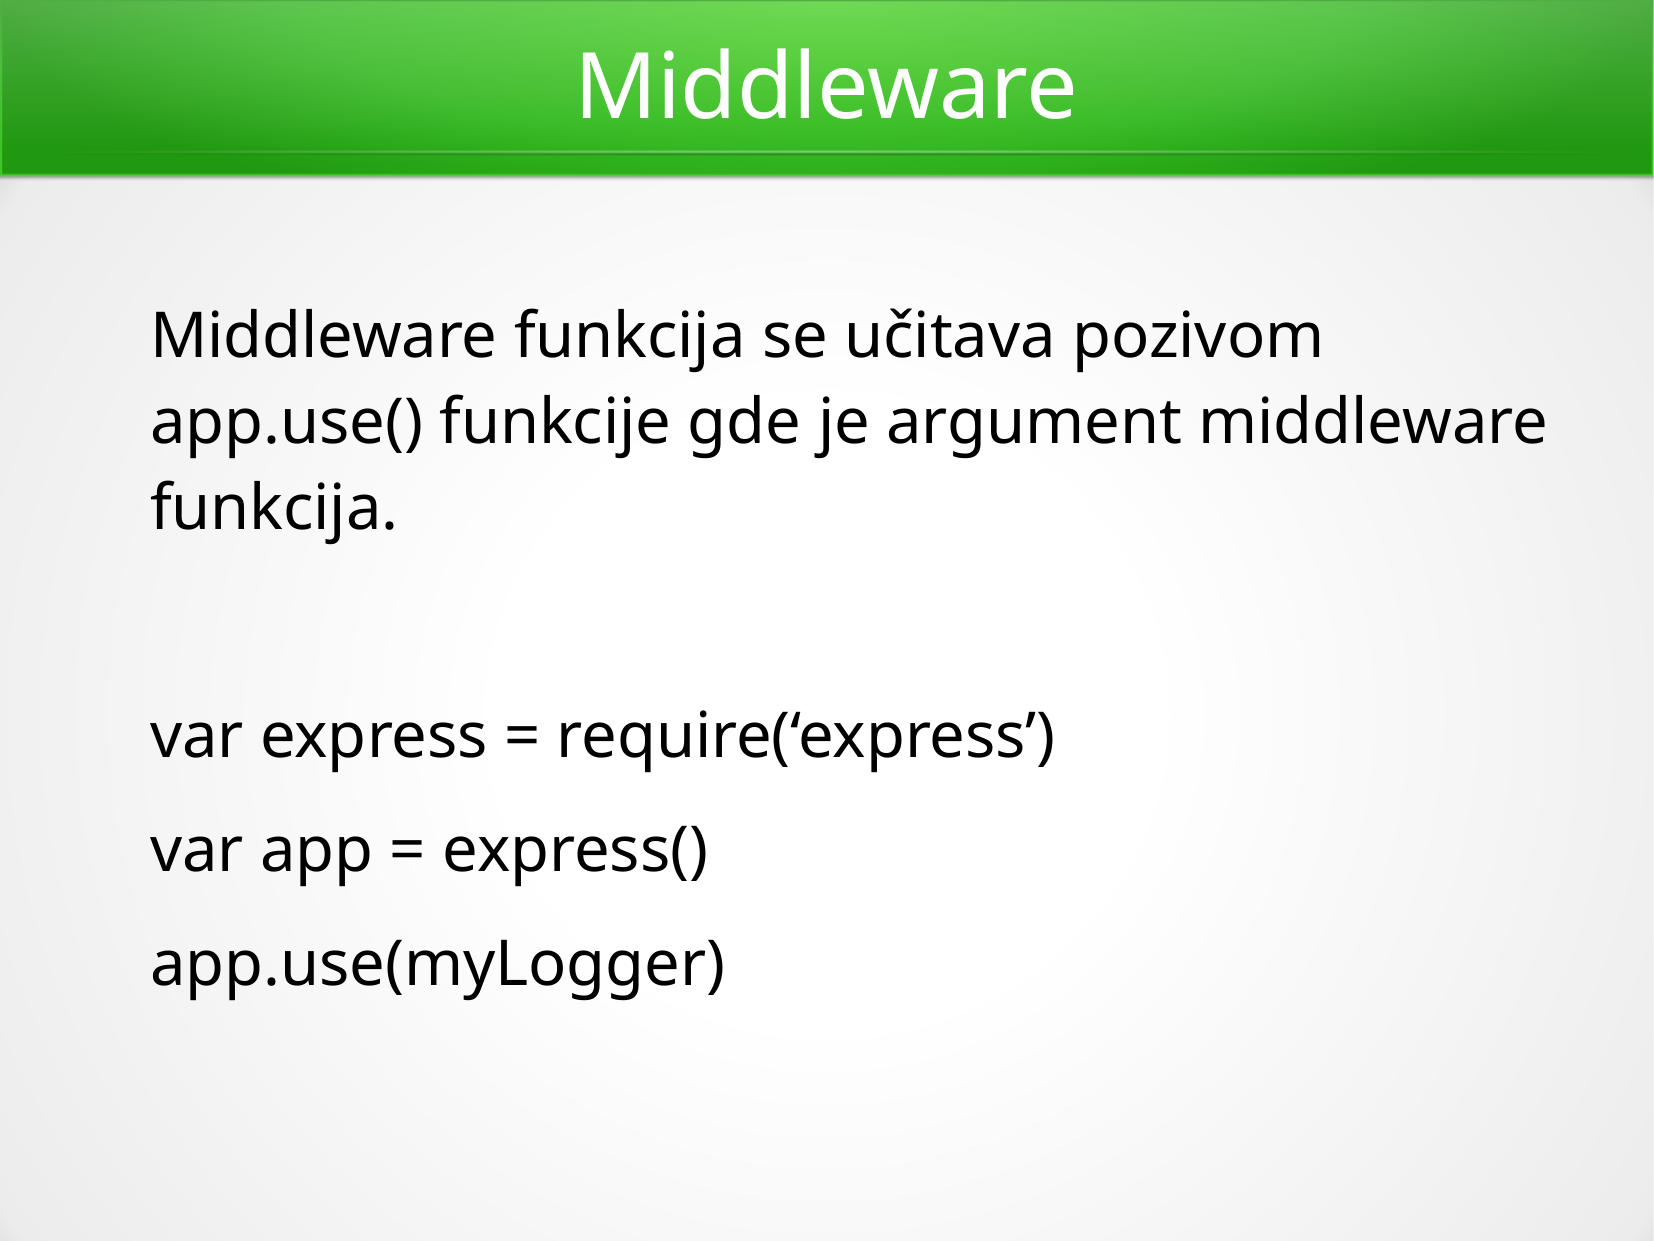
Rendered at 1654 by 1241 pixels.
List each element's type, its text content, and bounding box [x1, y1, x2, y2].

picture [0, 0, 1654, 1241]
list Middleware funkcija se učitava pozivom app.use() funkcije gde je argument middleware funkcija. var express = require(‘express’) var app = express() app.use(myLogger) [82, 290, 1571, 1010]
title Middleware [82, 11, 1571, 154]
